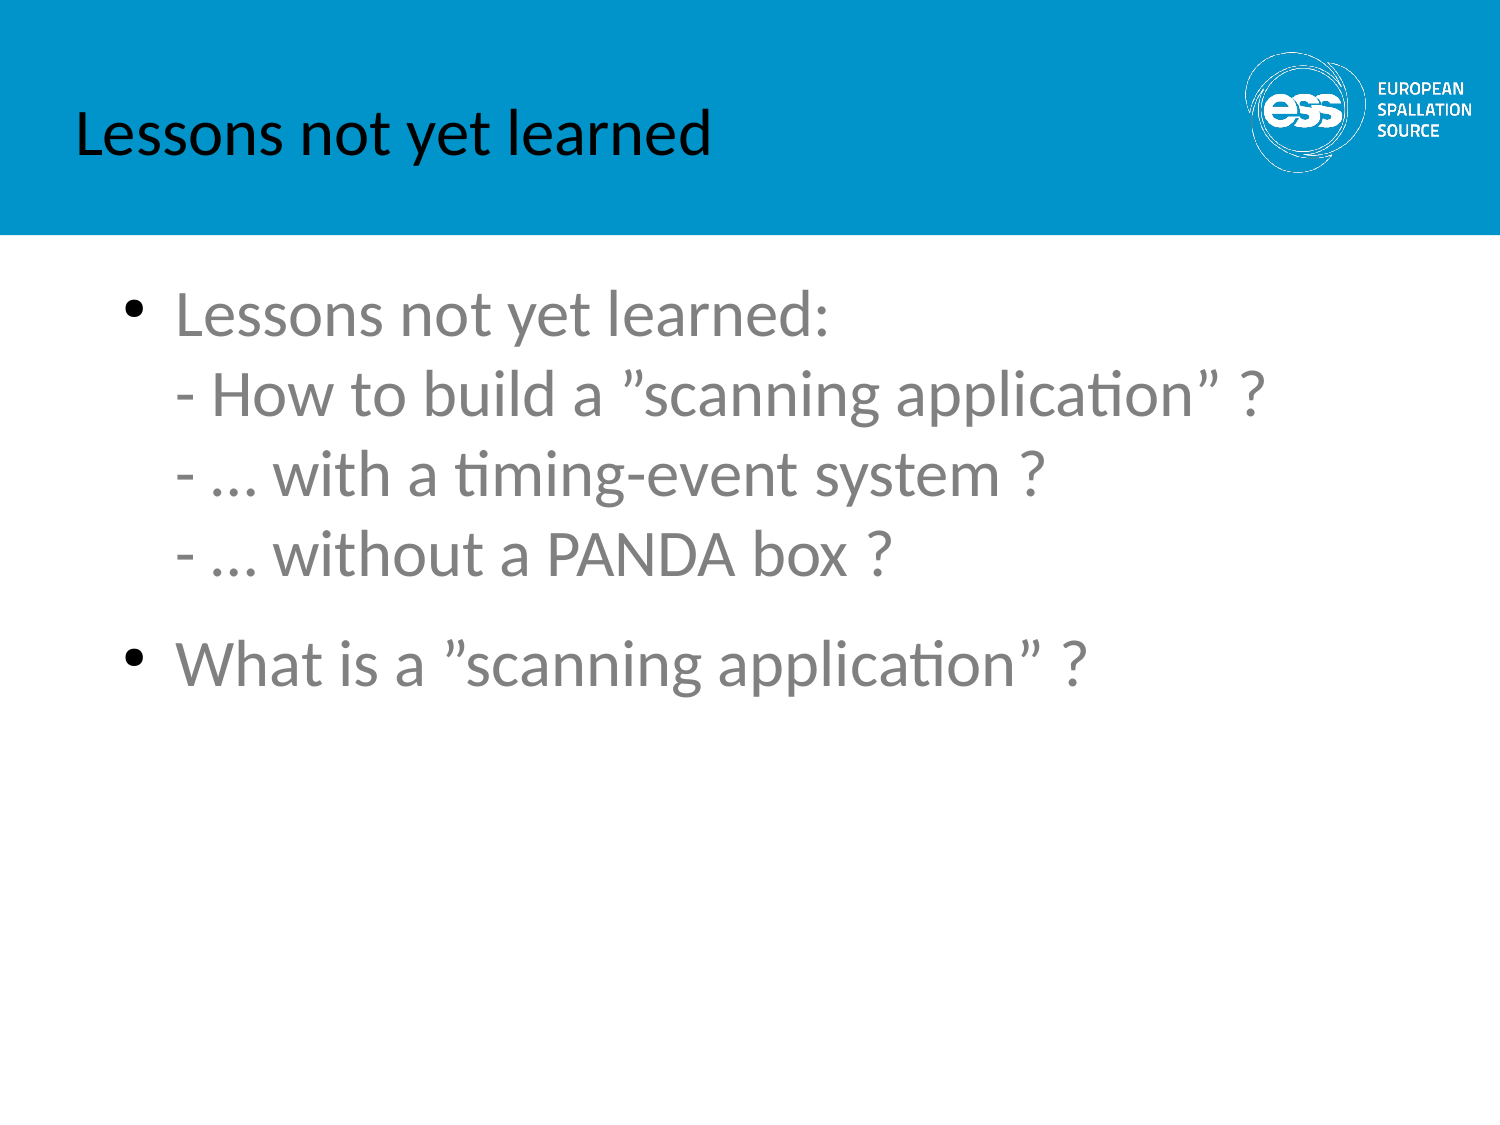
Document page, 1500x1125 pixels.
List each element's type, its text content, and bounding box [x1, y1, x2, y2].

picture [1432, 125, 1438, 136]
list Lessons not yet learned: - How to build a ”scanning application” ? - … with a timing-event system ? - … without a PANDA box ? What is a ”scanning application” ? [90, 262, 1441, 1005]
picture [1436, 104, 1444, 115]
picture [1423, 83, 1430, 94]
picture [1443, 86, 1450, 93]
picture [1409, 104, 1415, 115]
title Lessons not yet learned [75, 45, 1247, 233]
picture [1264, 94, 1342, 127]
picture [1389, 104, 1393, 115]
picture [1379, 83, 1385, 94]
picture [1398, 109, 1406, 115]
picture [1422, 125, 1428, 134]
picture [1400, 83, 1407, 94]
picture [1418, 104, 1423, 115]
picture [1454, 83, 1458, 94]
